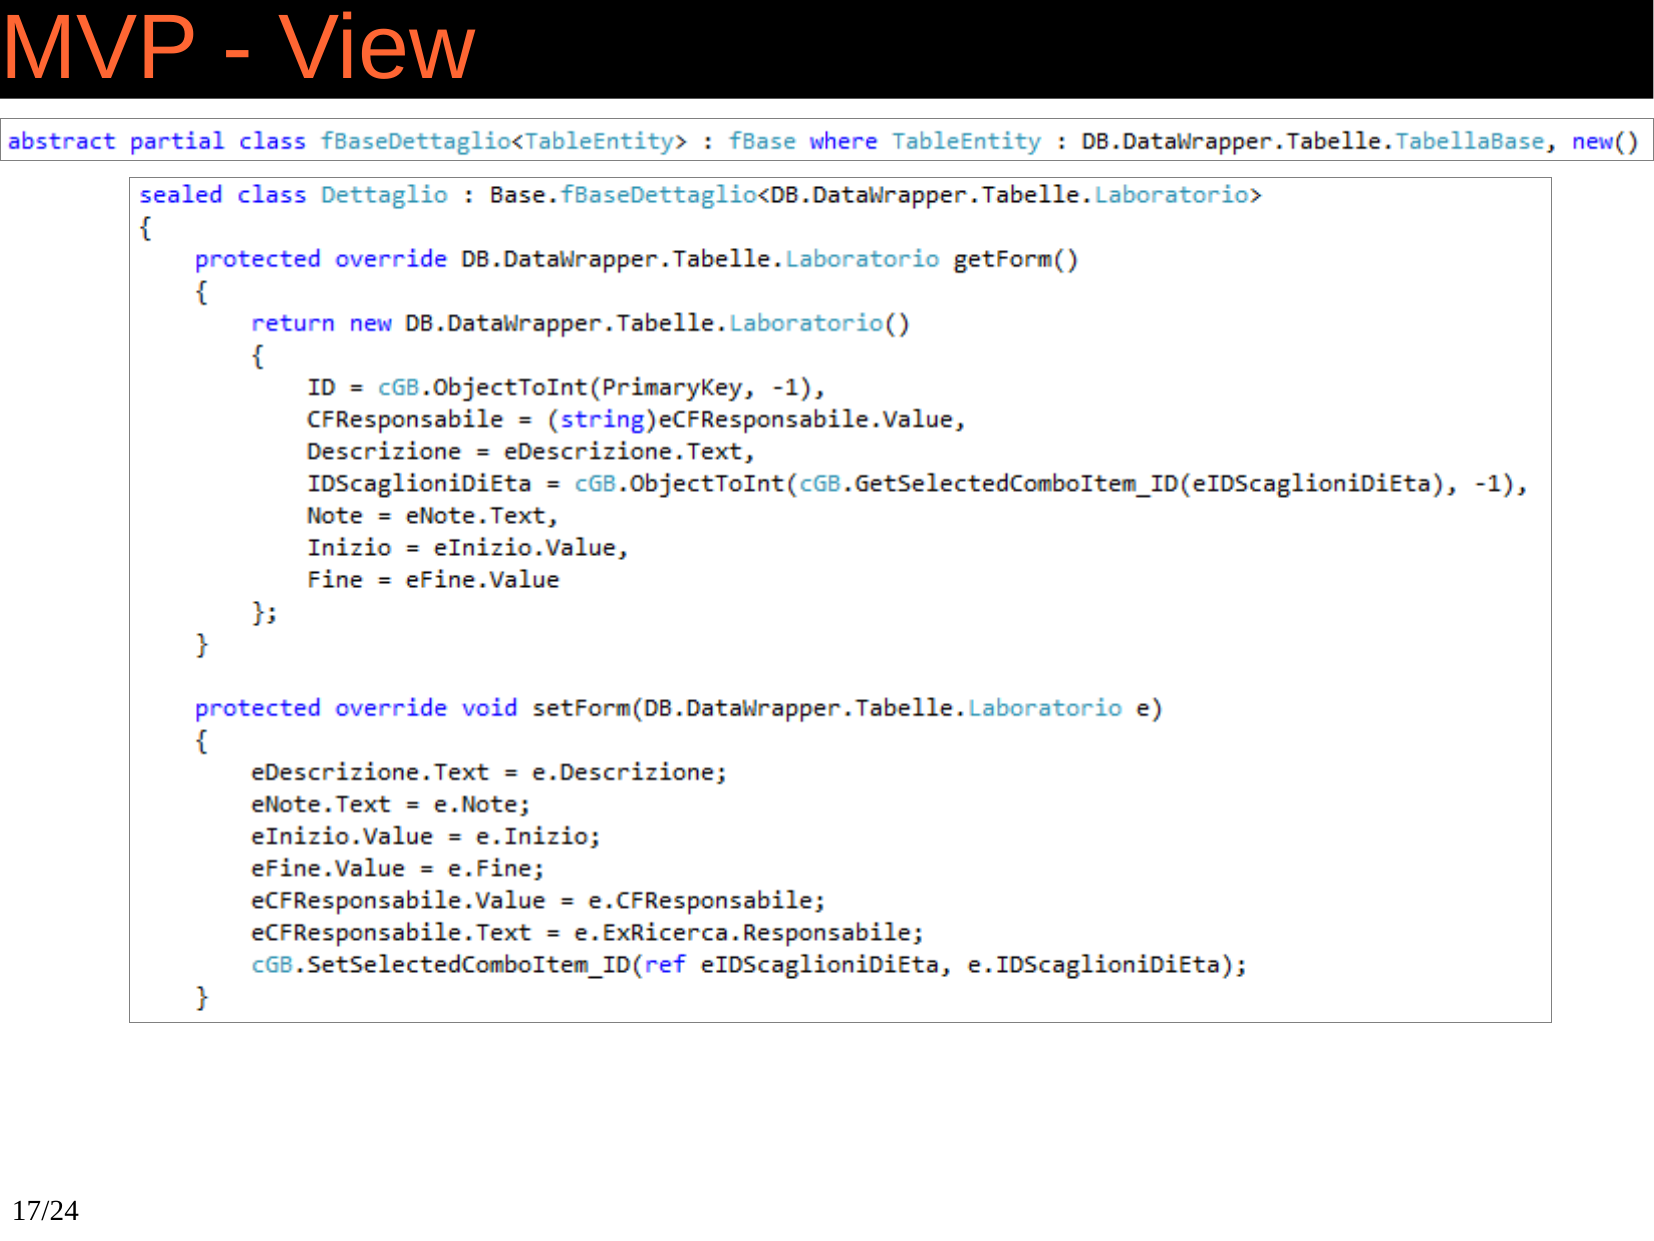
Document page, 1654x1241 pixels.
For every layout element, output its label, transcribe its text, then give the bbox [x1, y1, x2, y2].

title MVP - View [0, 0, 1654, 99]
picture [0, 118, 1654, 161]
picture [129, 177, 1552, 1023]
